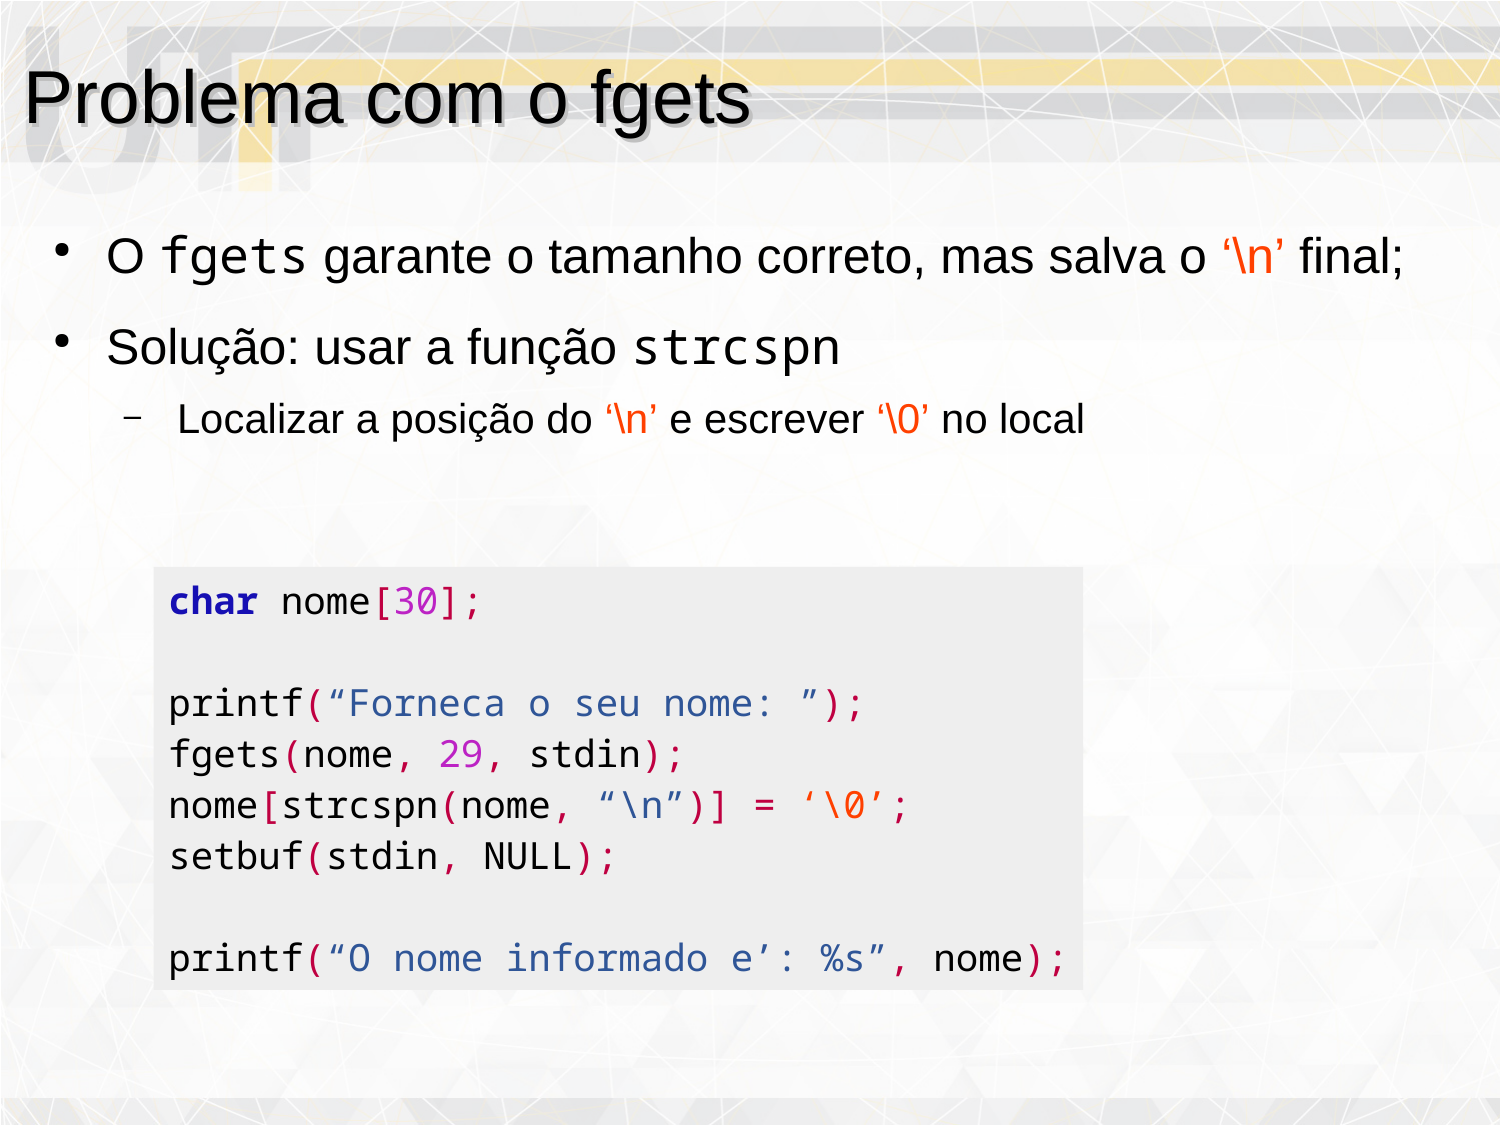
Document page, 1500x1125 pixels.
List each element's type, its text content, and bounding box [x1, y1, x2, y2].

text_box char nome[30]; printf(“Forneca o seu nome: ”); fgets(nome, 29, stdin); nome[strcspn(nome, “\n”)] = ‘\0’; setbuf(stdin, NULL); printf(“O nome informado e’: %s”, nome); [153, 566, 1004, 882]
title Problema com o fgets [23, 18, 1489, 178]
list O fgets garante o tamanho correto, mas salva o ‘\n’ final; Solução: usar a função strcspn Localizar a posição do ‘\n’ e escrever ‘\0’ no local [35, 224, 1477, 1087]
